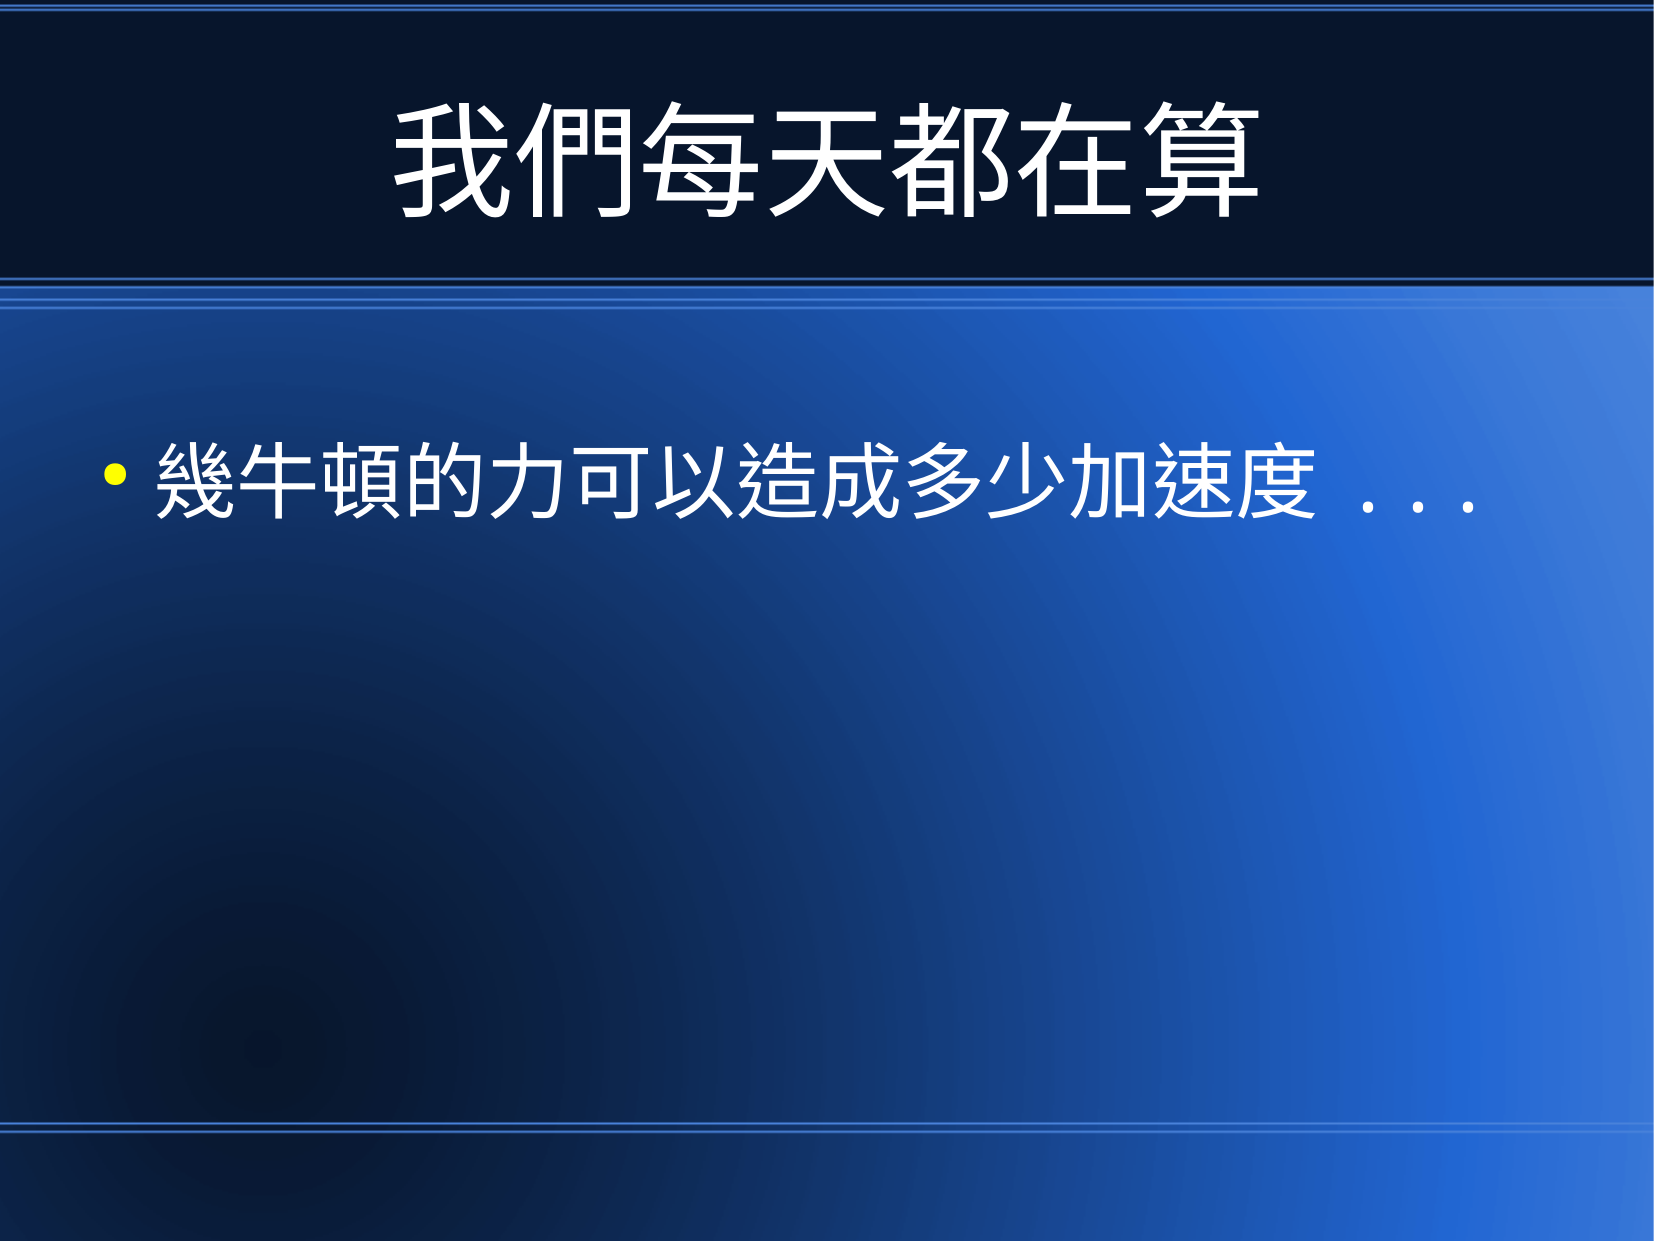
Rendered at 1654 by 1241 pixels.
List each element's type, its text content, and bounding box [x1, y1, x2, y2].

title 我們每天都在算 [82, 49, 1571, 257]
list 幾牛頓的力可以造成多少加速度... [82, 355, 1571, 1241]
picture [0, 0, 1654, 1241]
